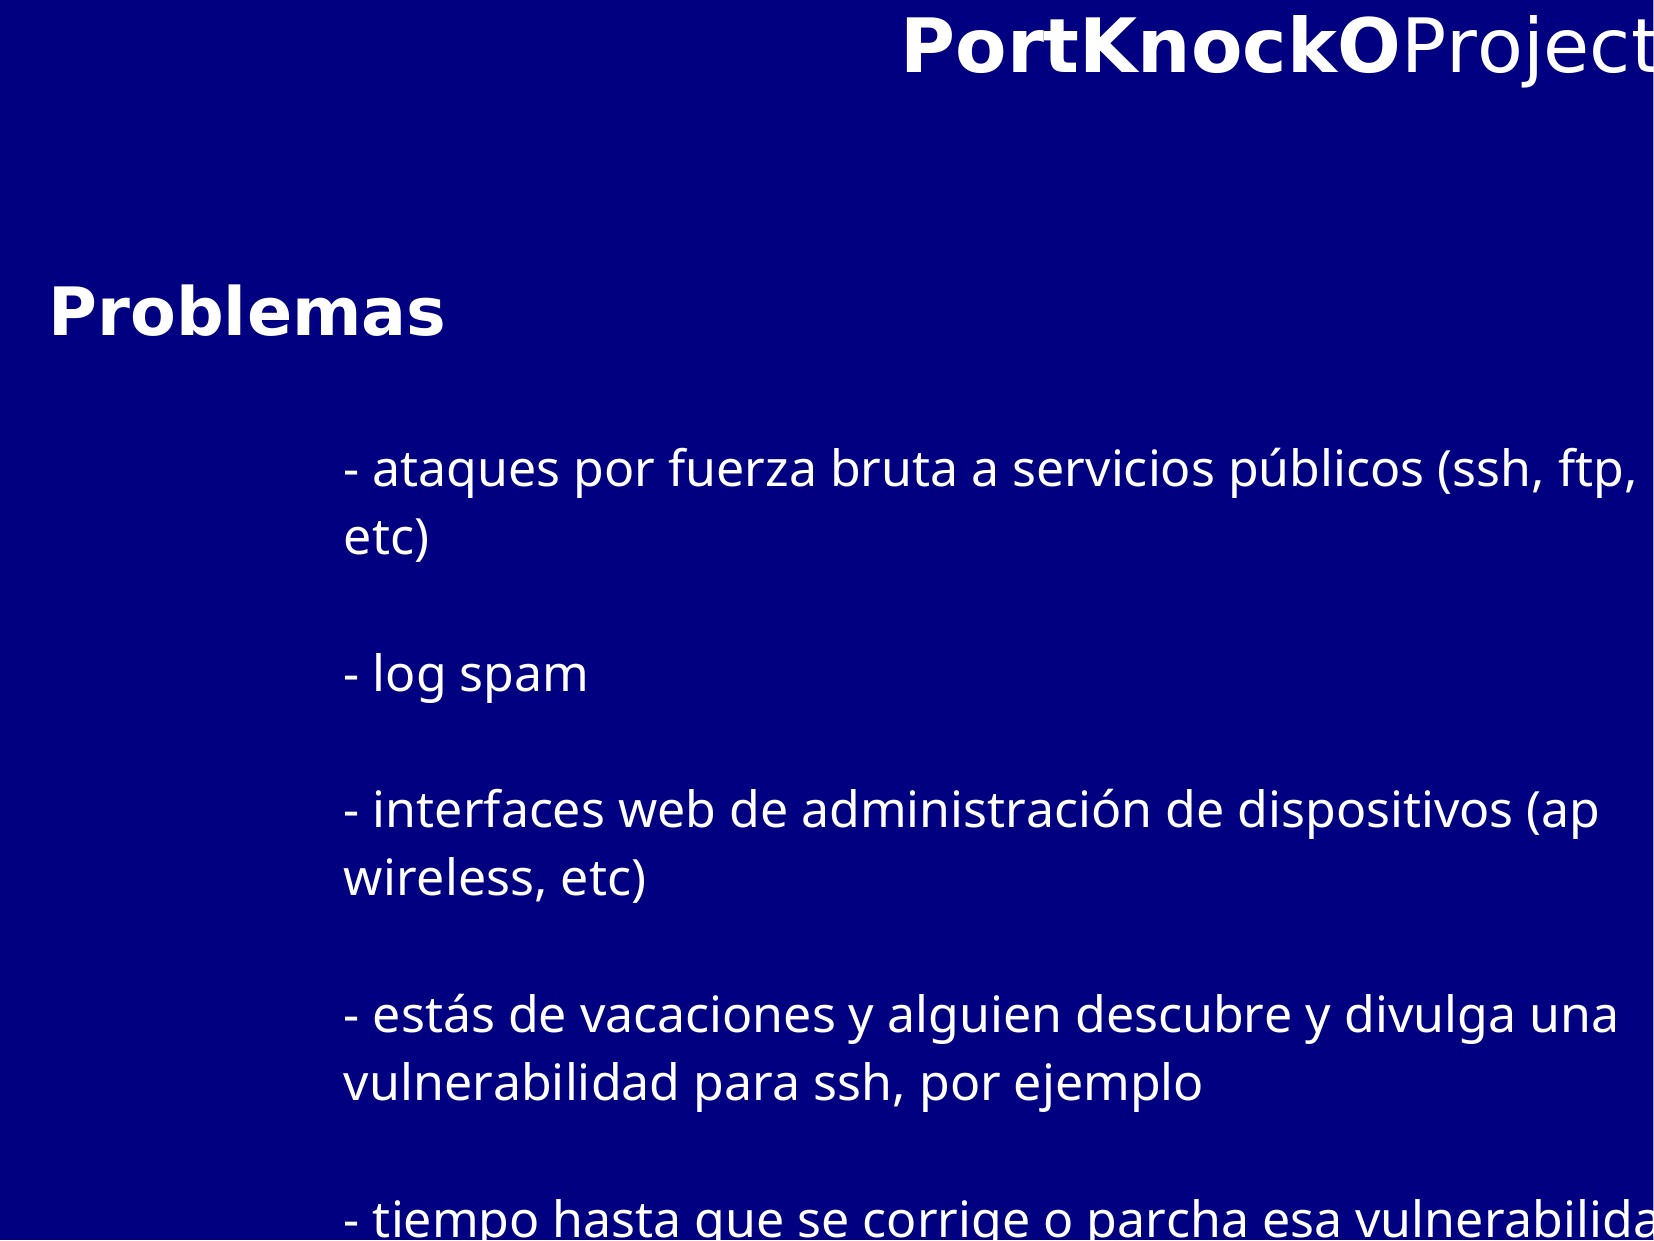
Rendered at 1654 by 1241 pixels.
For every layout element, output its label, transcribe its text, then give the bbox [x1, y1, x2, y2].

text_box PortKnockOProject [885, 0, 1654, 98]
text_box Problemas [33, 266, 462, 359]
text_box - ataques por fuerza bruta a servicios públicos (ssh, ftp, etc) - log spam - interfaces web de administración de dispositivos (ap wireless, etc) - estás de vacaciones y alguien descubre y divulga una vulnerabilidad para ssh, por ejemplo - tiempo hasta que se corrige o parcha esa vulnerabilidad [329, 425, 1632, 1227]
